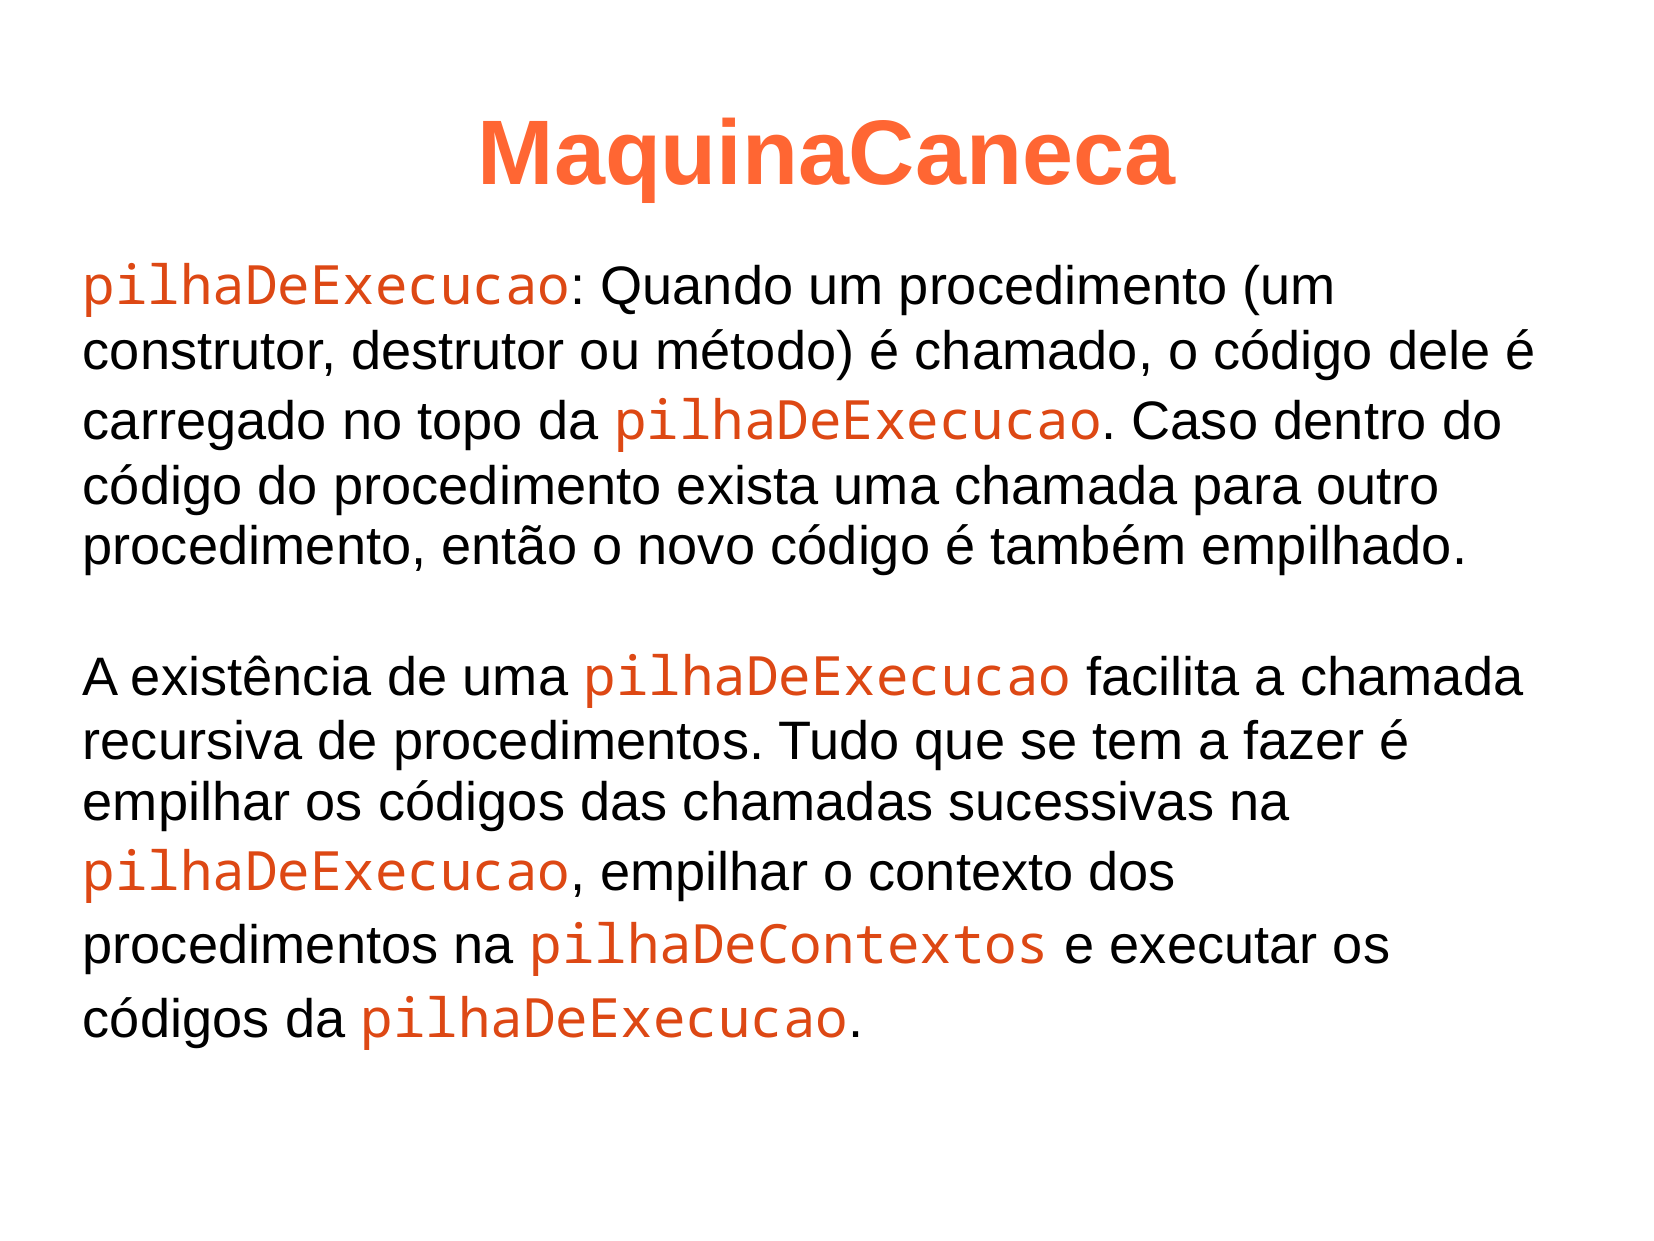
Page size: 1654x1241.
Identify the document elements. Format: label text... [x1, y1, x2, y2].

title MaquinaCaneca [82, 49, 1571, 257]
subtitle pilhaDeExecucao: Quando um procedimento (um construtor, destrutor ou método) é chamado, o código dele é carregado no topo da pilhaDeExecucao. Caso dentro do código do procedimento exista uma chamada para outro procedimento, então o novo código é também empilhado. A existência de uma pilhaDeExecucao facilita a chamada recursiva de procedimentos. Tudo que se tem a fazer é empilhar os códigos das chamadas sucessivas na pilhaDeExecucao, empilhar o contexto dos procedimentos na pilhaDeContextos e executar os códigos da pilhaDeExecucao. [82, 273, 1538, 1028]
